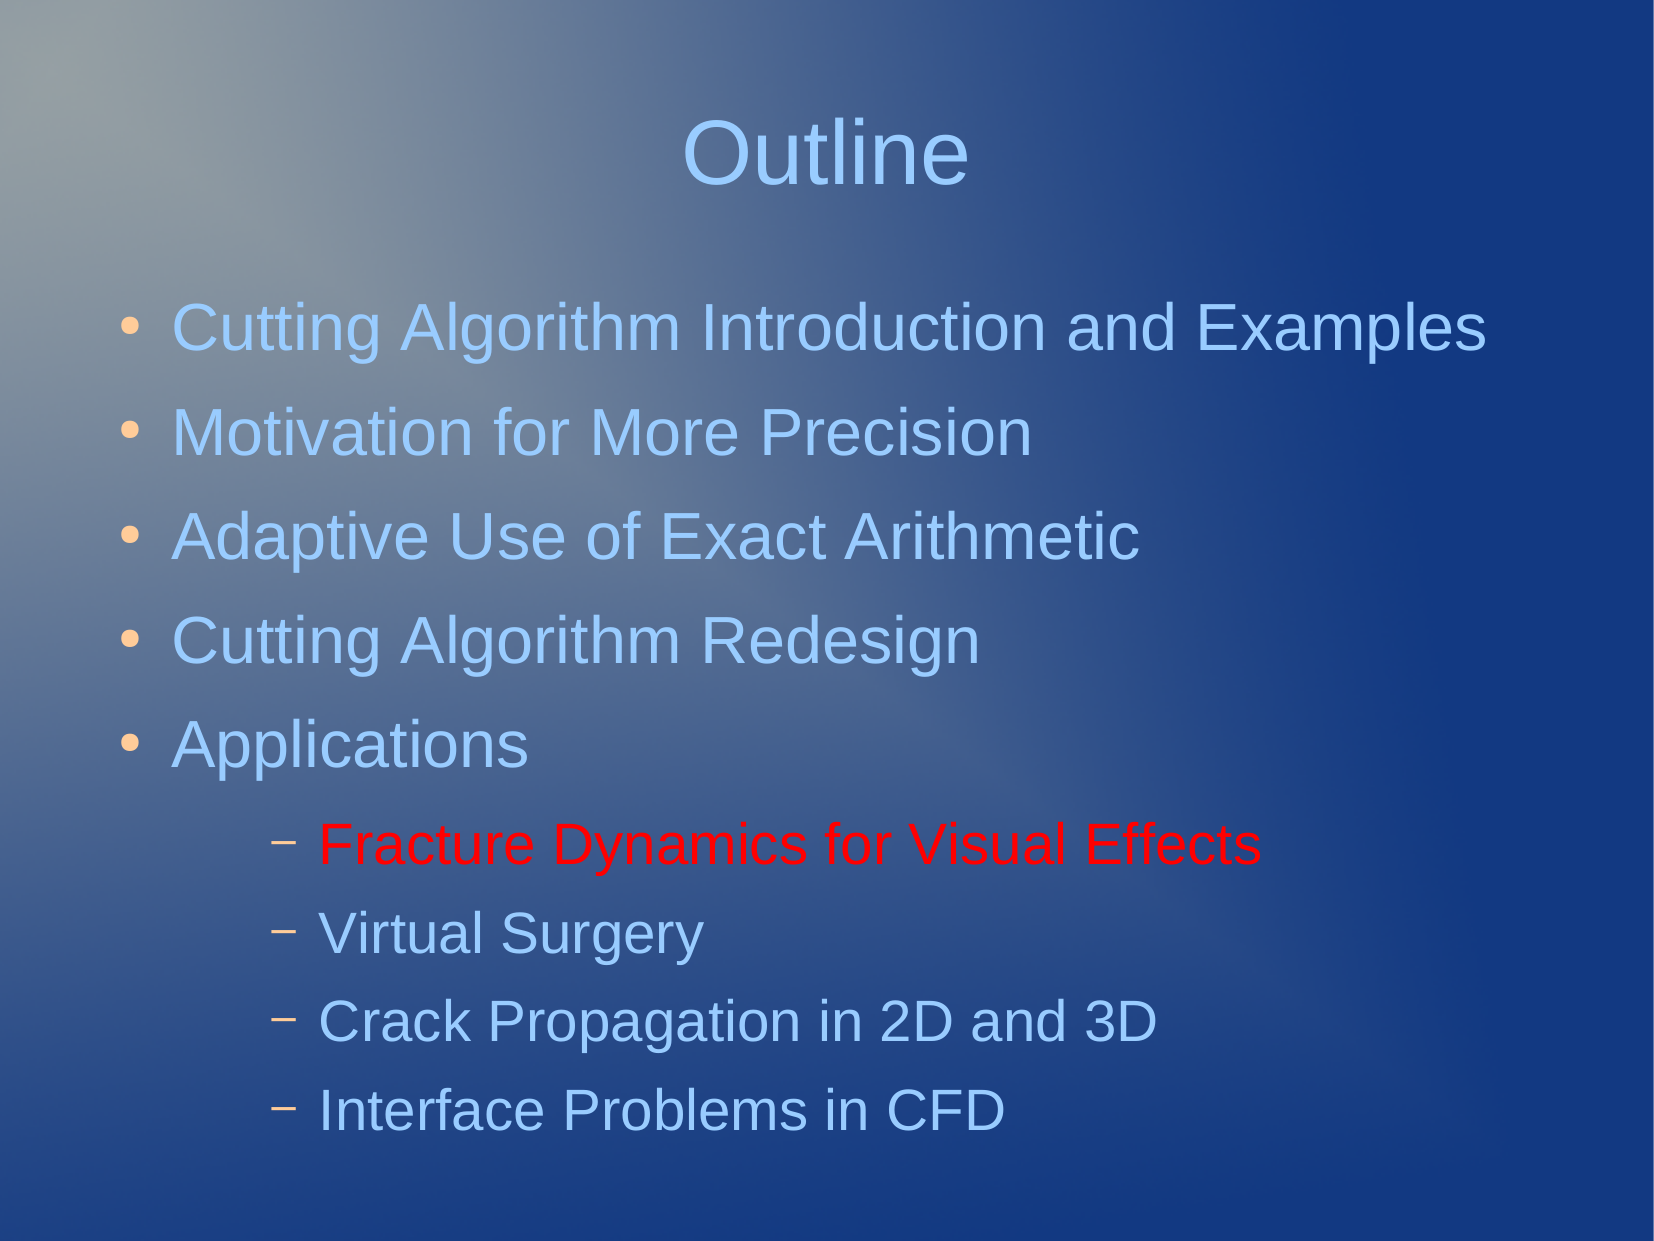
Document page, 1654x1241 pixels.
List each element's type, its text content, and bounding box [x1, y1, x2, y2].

title Outline [82, 49, 1571, 257]
list Cutting Algorithm Introduction and Examples Motivation for More Precision Adaptive Use of Exact Arithmetic Cutting Algorithm Redesign Applications Fracture Dynamics for Visual Effects Virtual Surgery Crack Propagation in 2D and 3D Interface Problems in CFD [82, 290, 1571, 1142]
picture [0, 0, 1654, 1241]
